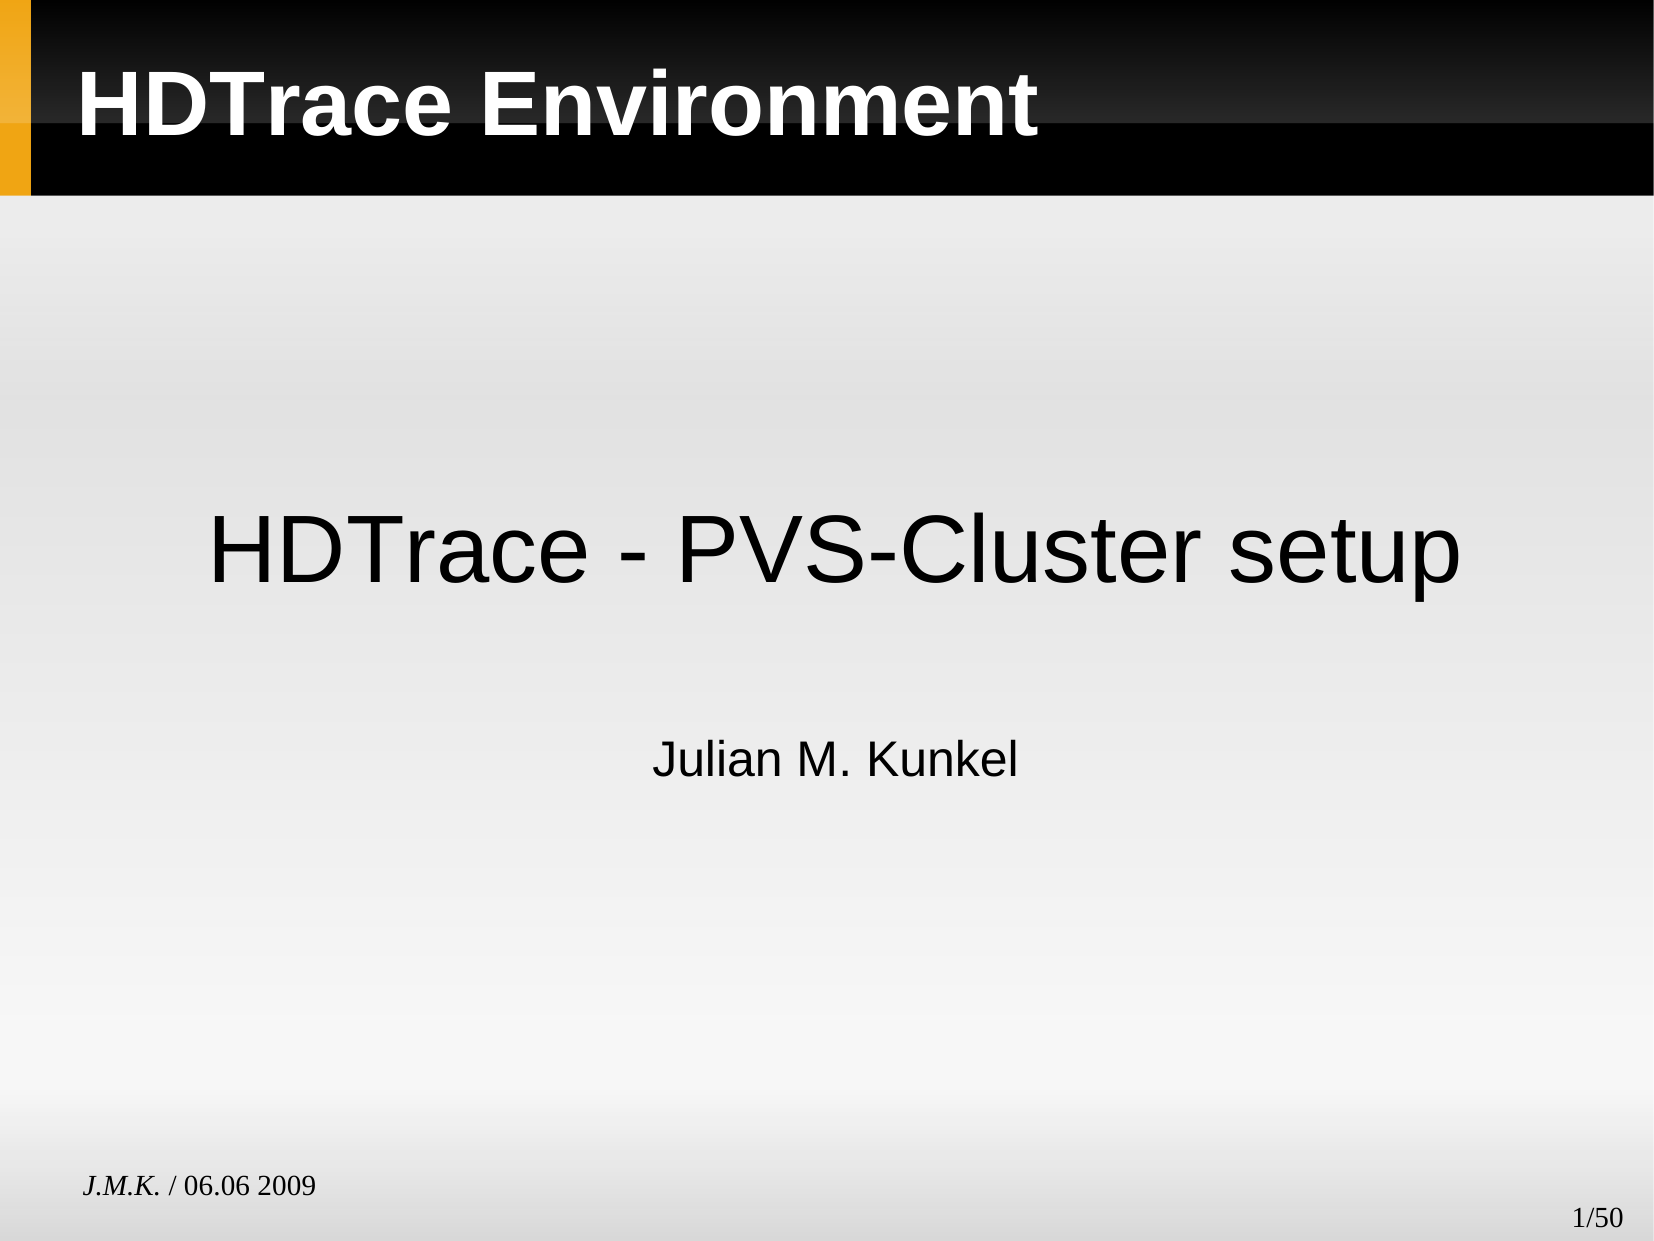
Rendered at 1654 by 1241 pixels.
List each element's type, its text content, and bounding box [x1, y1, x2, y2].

title HDTrace Environment [76, 0, 1565, 208]
list HDTrace - PVS-Cluster setup Julian M. Kunkel [82, 495, 1571, 796]
picture [0, 0, 1654, 1241]
